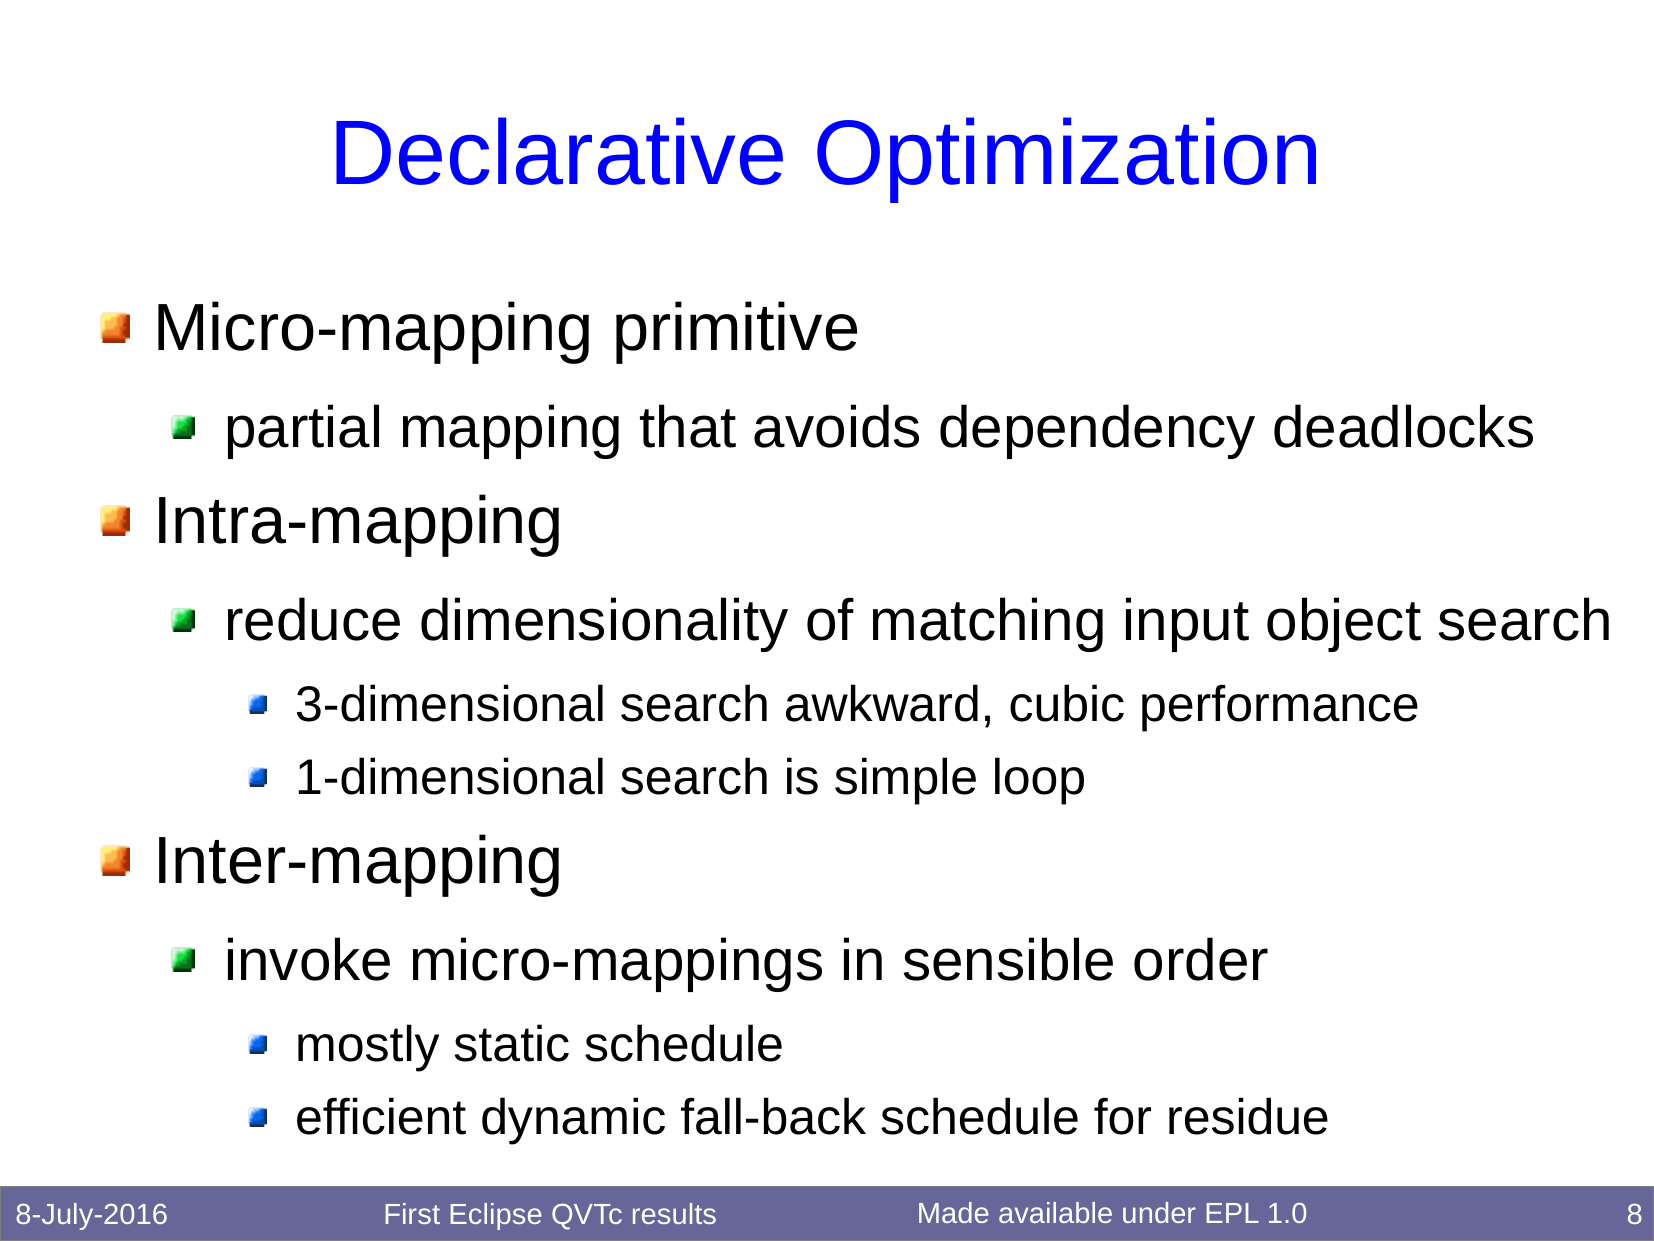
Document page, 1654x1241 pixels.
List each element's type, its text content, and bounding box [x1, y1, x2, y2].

list Micro-mapping primitive partial mapping that avoids dependency deadlocks Intra-mapping reduce dimensionality of matching input object search 3-dimensional search awkward, cubic performance 1-dimensional search is simple loop Inter-mapping invoke micro-mappings in sensible order mostly static schedule efficient dynamic fall-back schedule for residue [82, 290, 1617, 1145]
title Declarative Optimization [82, 49, 1571, 257]
